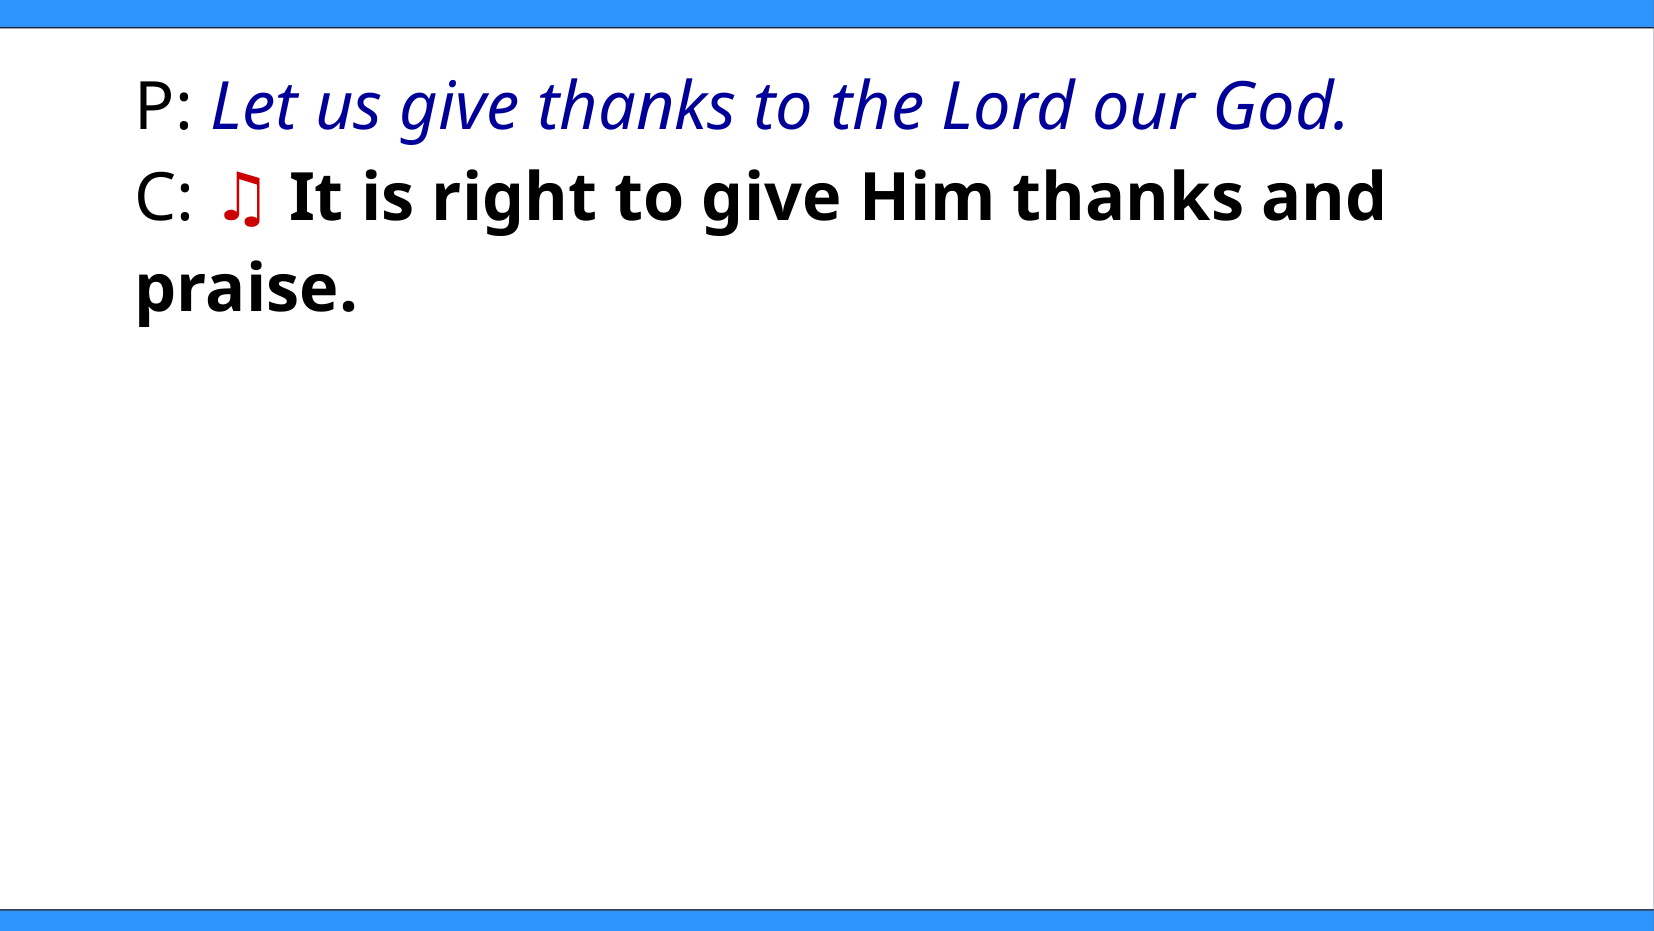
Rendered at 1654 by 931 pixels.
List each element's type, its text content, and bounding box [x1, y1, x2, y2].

text_box P: Let us give thanks to the Lord our God. C: ♫ It is right to give Him thanks and praise. [120, 50, 1561, 466]
picture [0, 0, 1654, 931]
